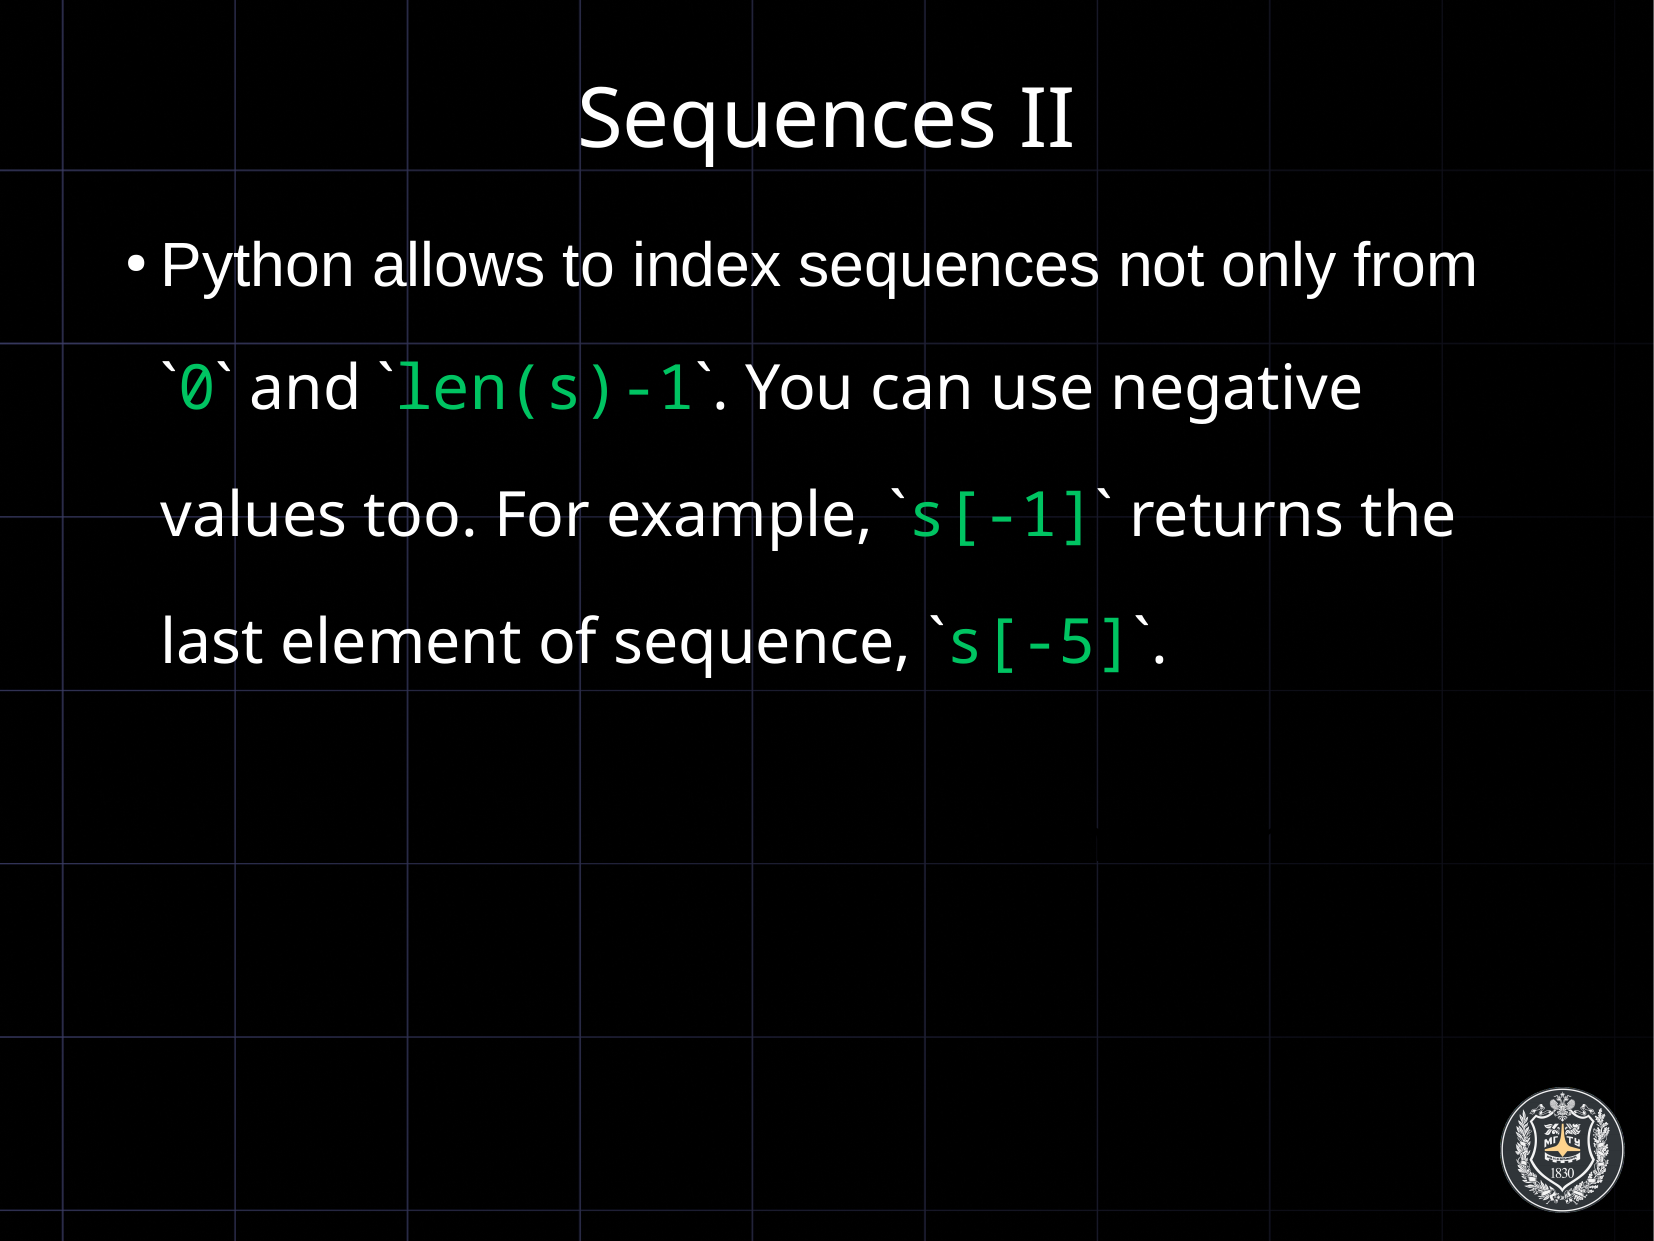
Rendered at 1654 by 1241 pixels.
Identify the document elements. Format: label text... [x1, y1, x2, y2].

title Sequences II [82, 37, 1571, 187]
picture [0, 0, 1654, 1241]
text_box Python allows to index sequences not only from `0` and `len(s)-1`. You can use negative values too. For example, `s[-1]` returns the last element of sequence, `s[-5]`. [75, 187, 1576, 1234]
